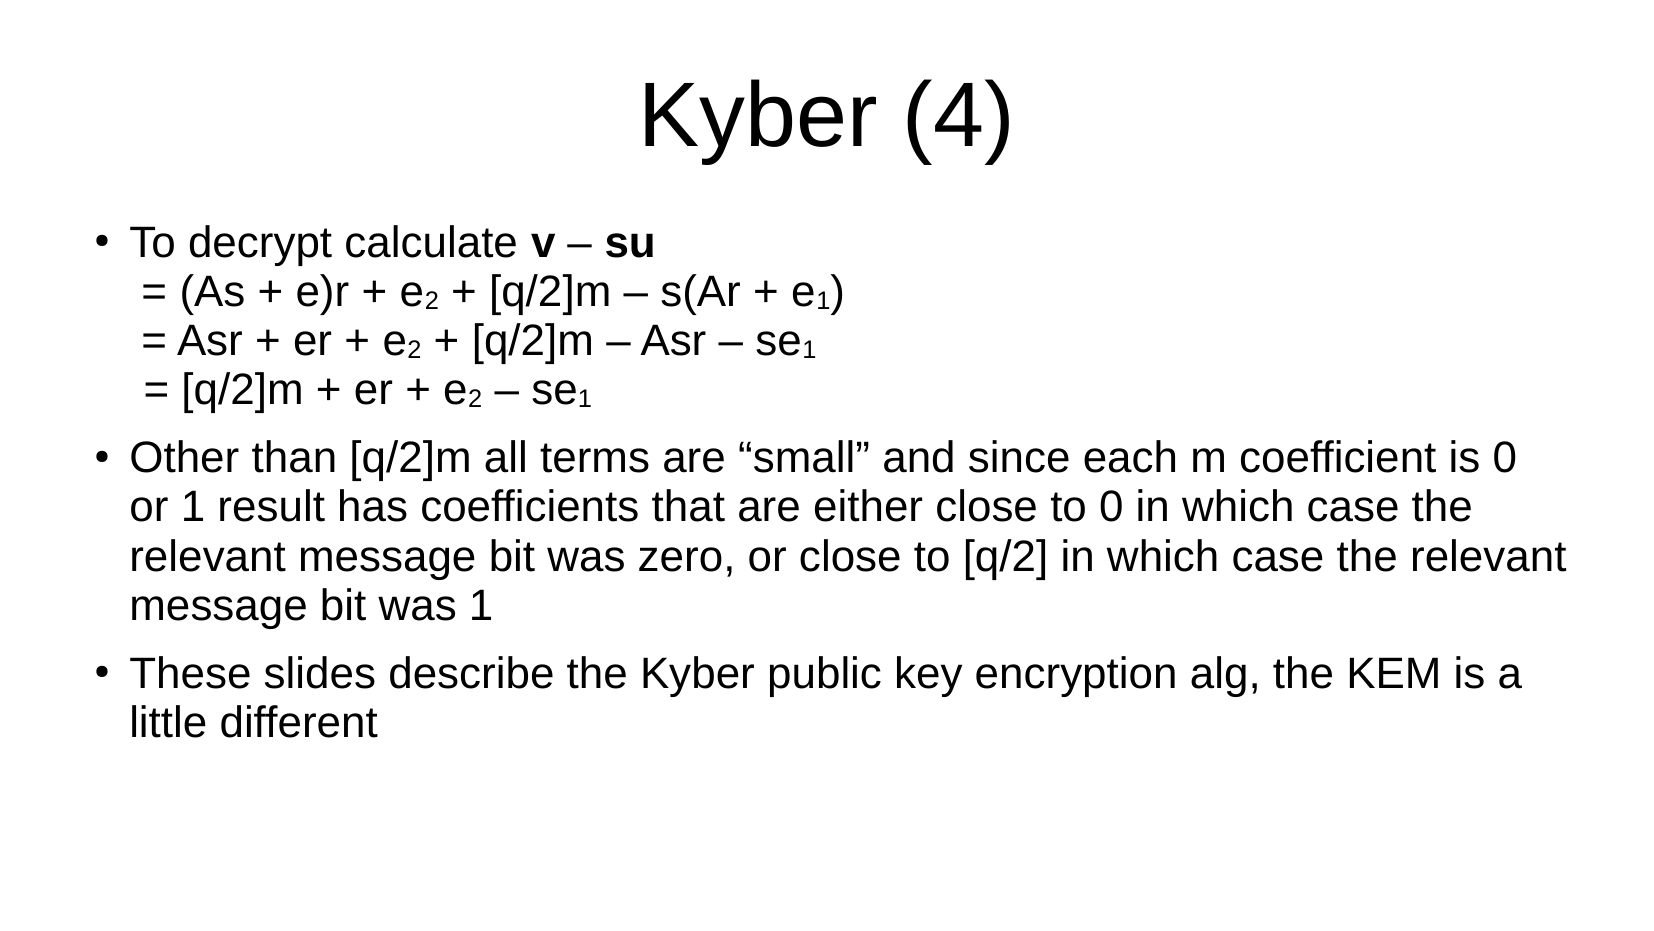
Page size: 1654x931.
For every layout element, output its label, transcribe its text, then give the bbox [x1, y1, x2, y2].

title Kyber (4) [82, 37, 1571, 193]
list To decrypt calculate v – su = (As + e)r + e2 + [q/2]m – s(Ar + e1) = Asr + er + e2 + [q/2]m – Asr – se1 = [q/2]m + er + e2 – se1 Other than [q/2]m all terms are “small” and since each m coefficient is 0 or 1 result has coefficients that are either close to 0 in which case the relevant message bit was zero, or close to [q/2] in which case the relevant message bit was 1 These slides describe the Kyber public key encryption alg, the KEM is a little different [82, 217, 1571, 758]
